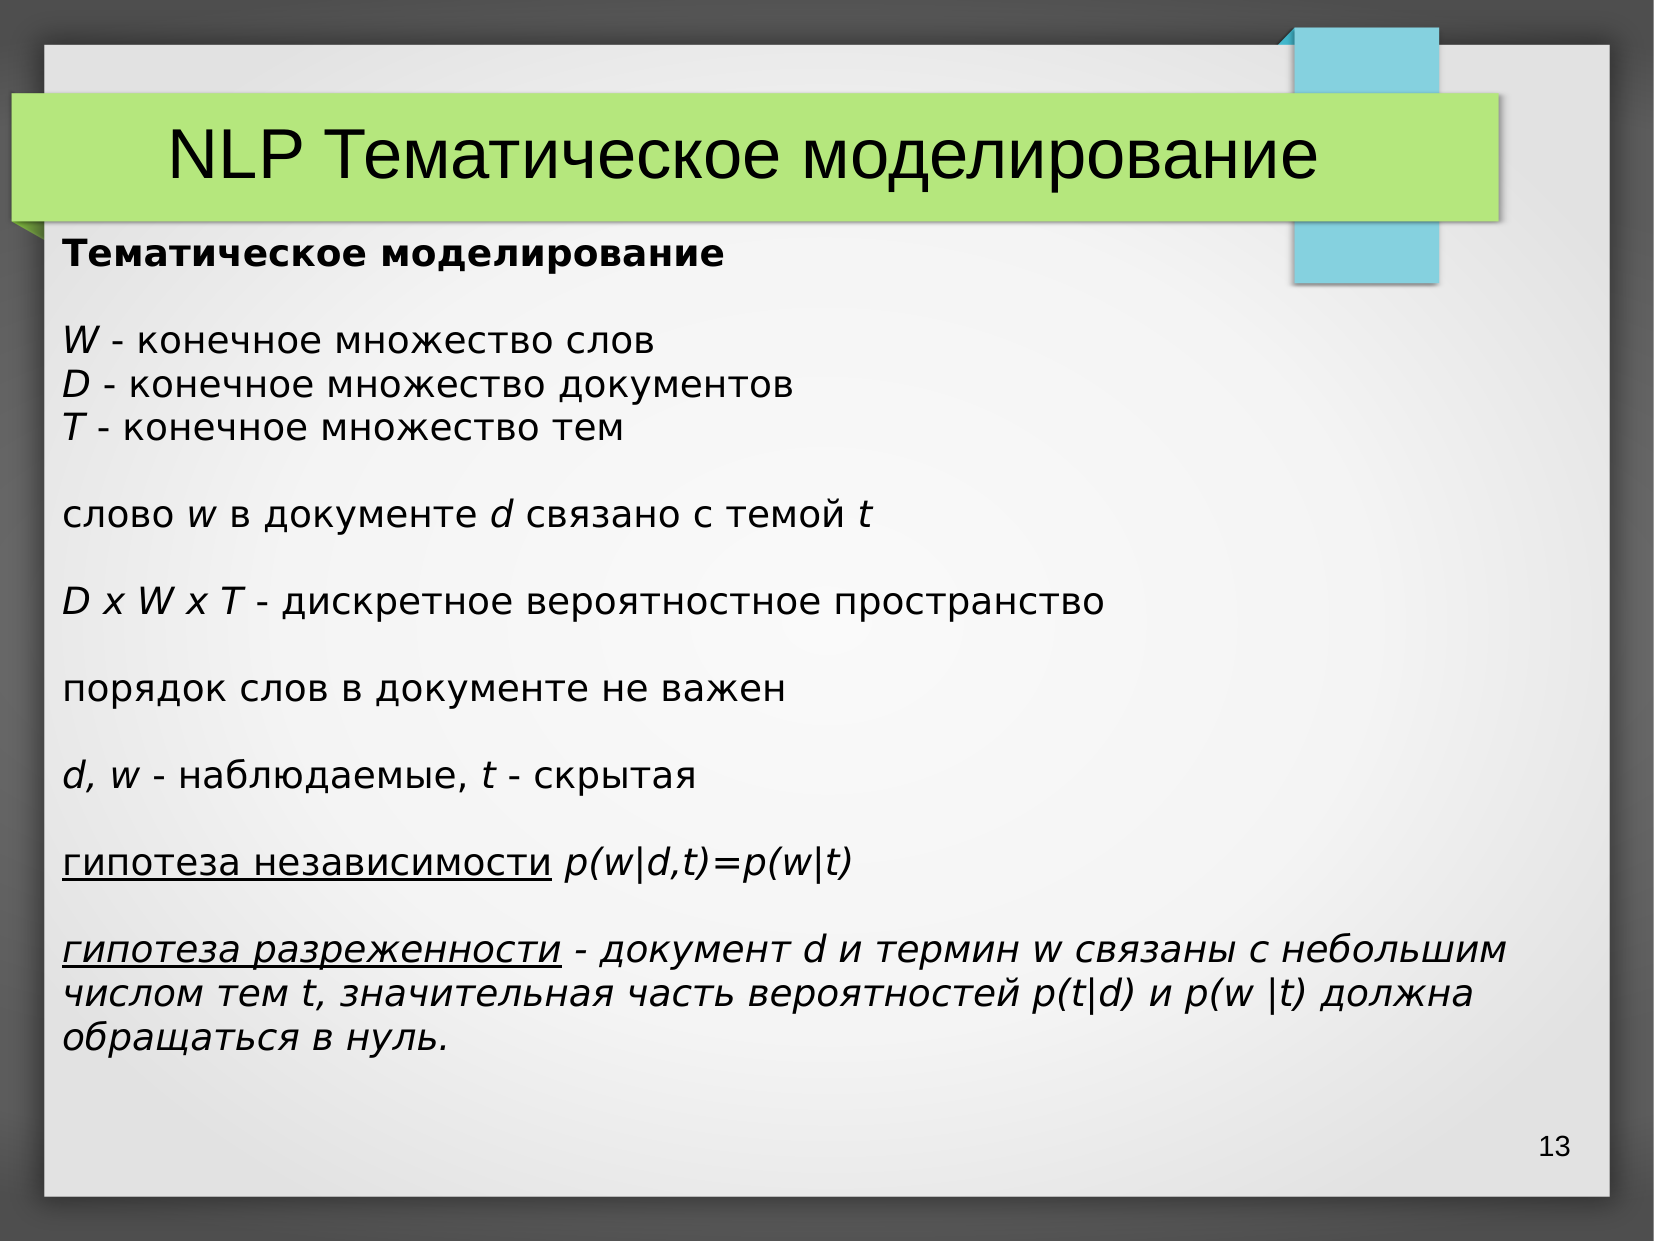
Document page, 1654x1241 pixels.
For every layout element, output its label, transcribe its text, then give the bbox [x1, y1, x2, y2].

picture [0, 0, 1654, 1241]
text_box Тематическое моделирование W - конечное множество слов D - конечное множество документов T - конечное множество тем слово w в документе d связано с темой t D x W x T - дискретное вероятностное пространство порядок слов в документе не важен d, w - наблюдаемые, t - скрытая гипотеза независимости p(w|d,t)=p(w|t) гипотеза разреженности - документ d и термин w связаны с небольшим числом тем t, значительная часть вероятностей p(t|d) и p(w |t) должна обращаться в нуль. [47, 224, 1595, 1154]
title NLP Тематическое моделирование [82, 114, 1406, 194]
